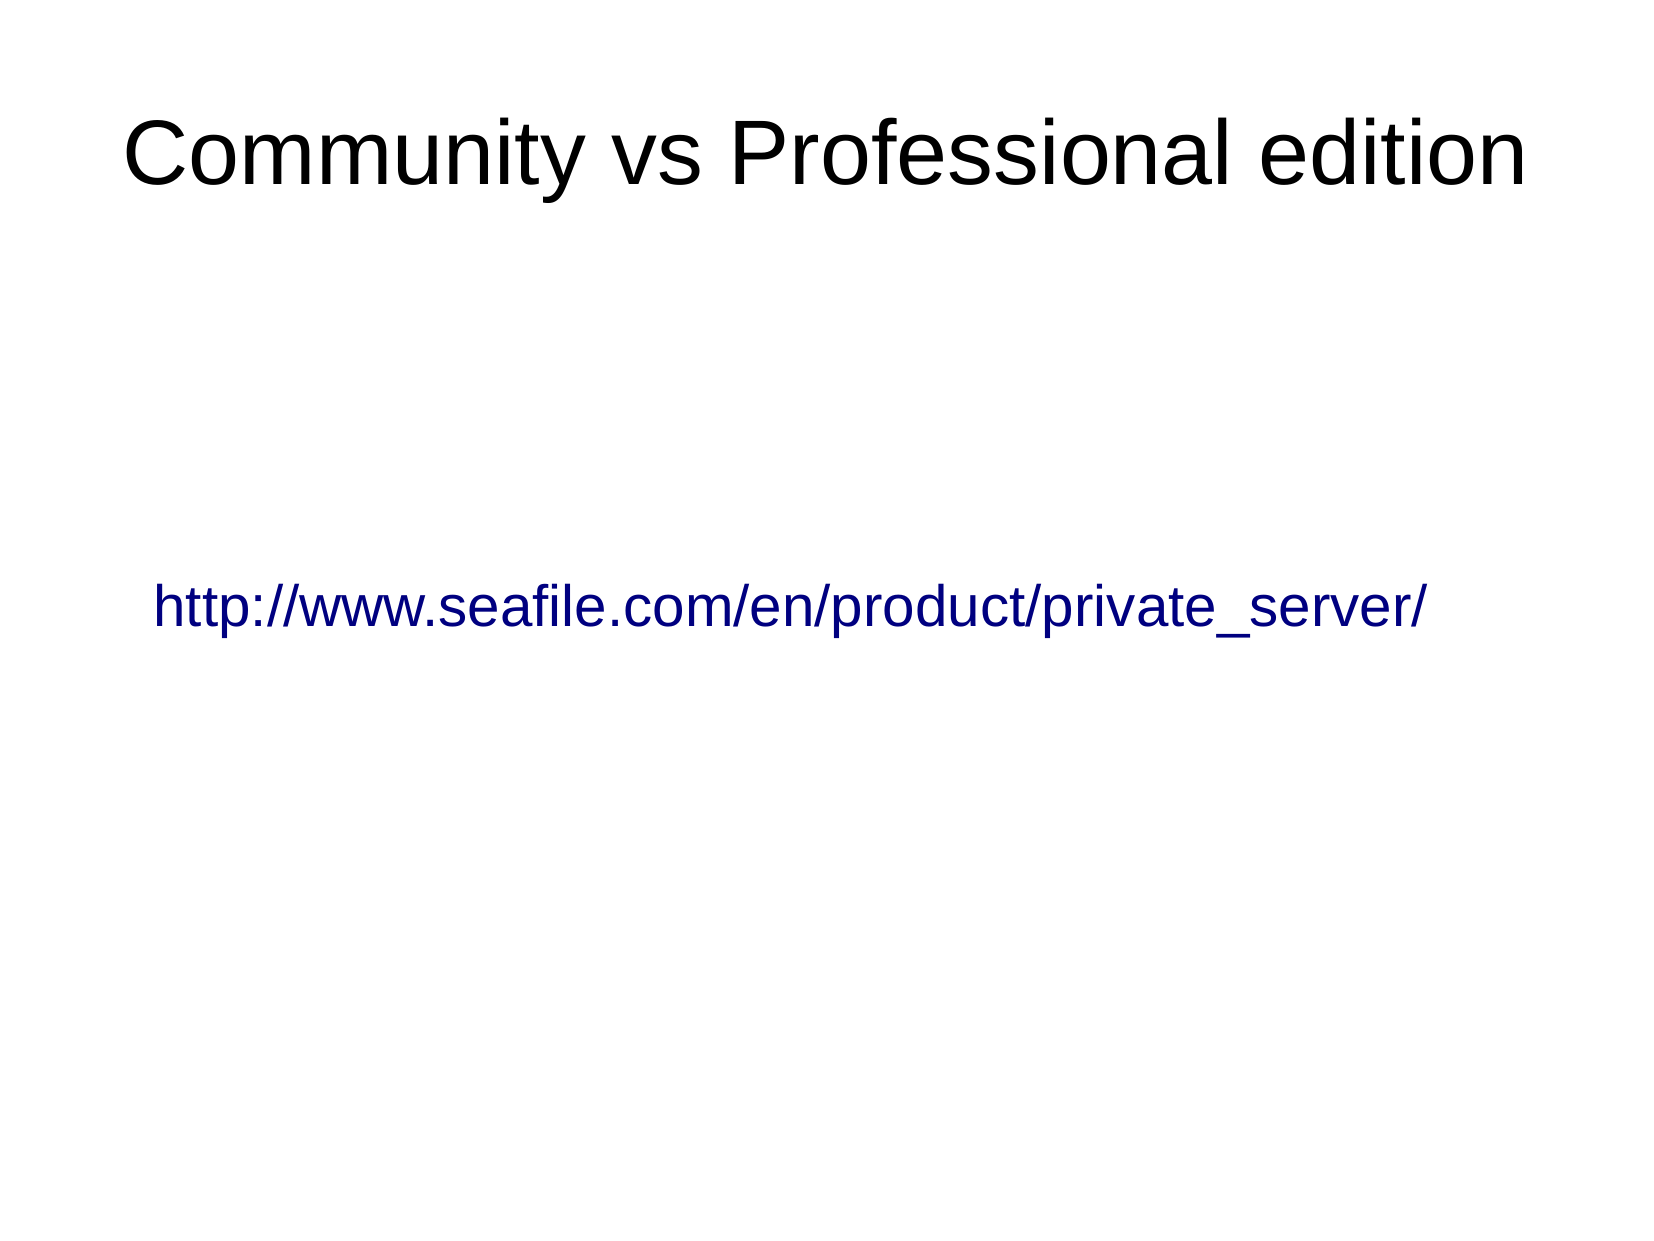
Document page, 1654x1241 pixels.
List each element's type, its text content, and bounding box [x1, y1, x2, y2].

list http://www.seafile.com/en/product/private_server/ [82, 290, 1571, 1010]
title Community vs Professional edition [82, 49, 1571, 257]
